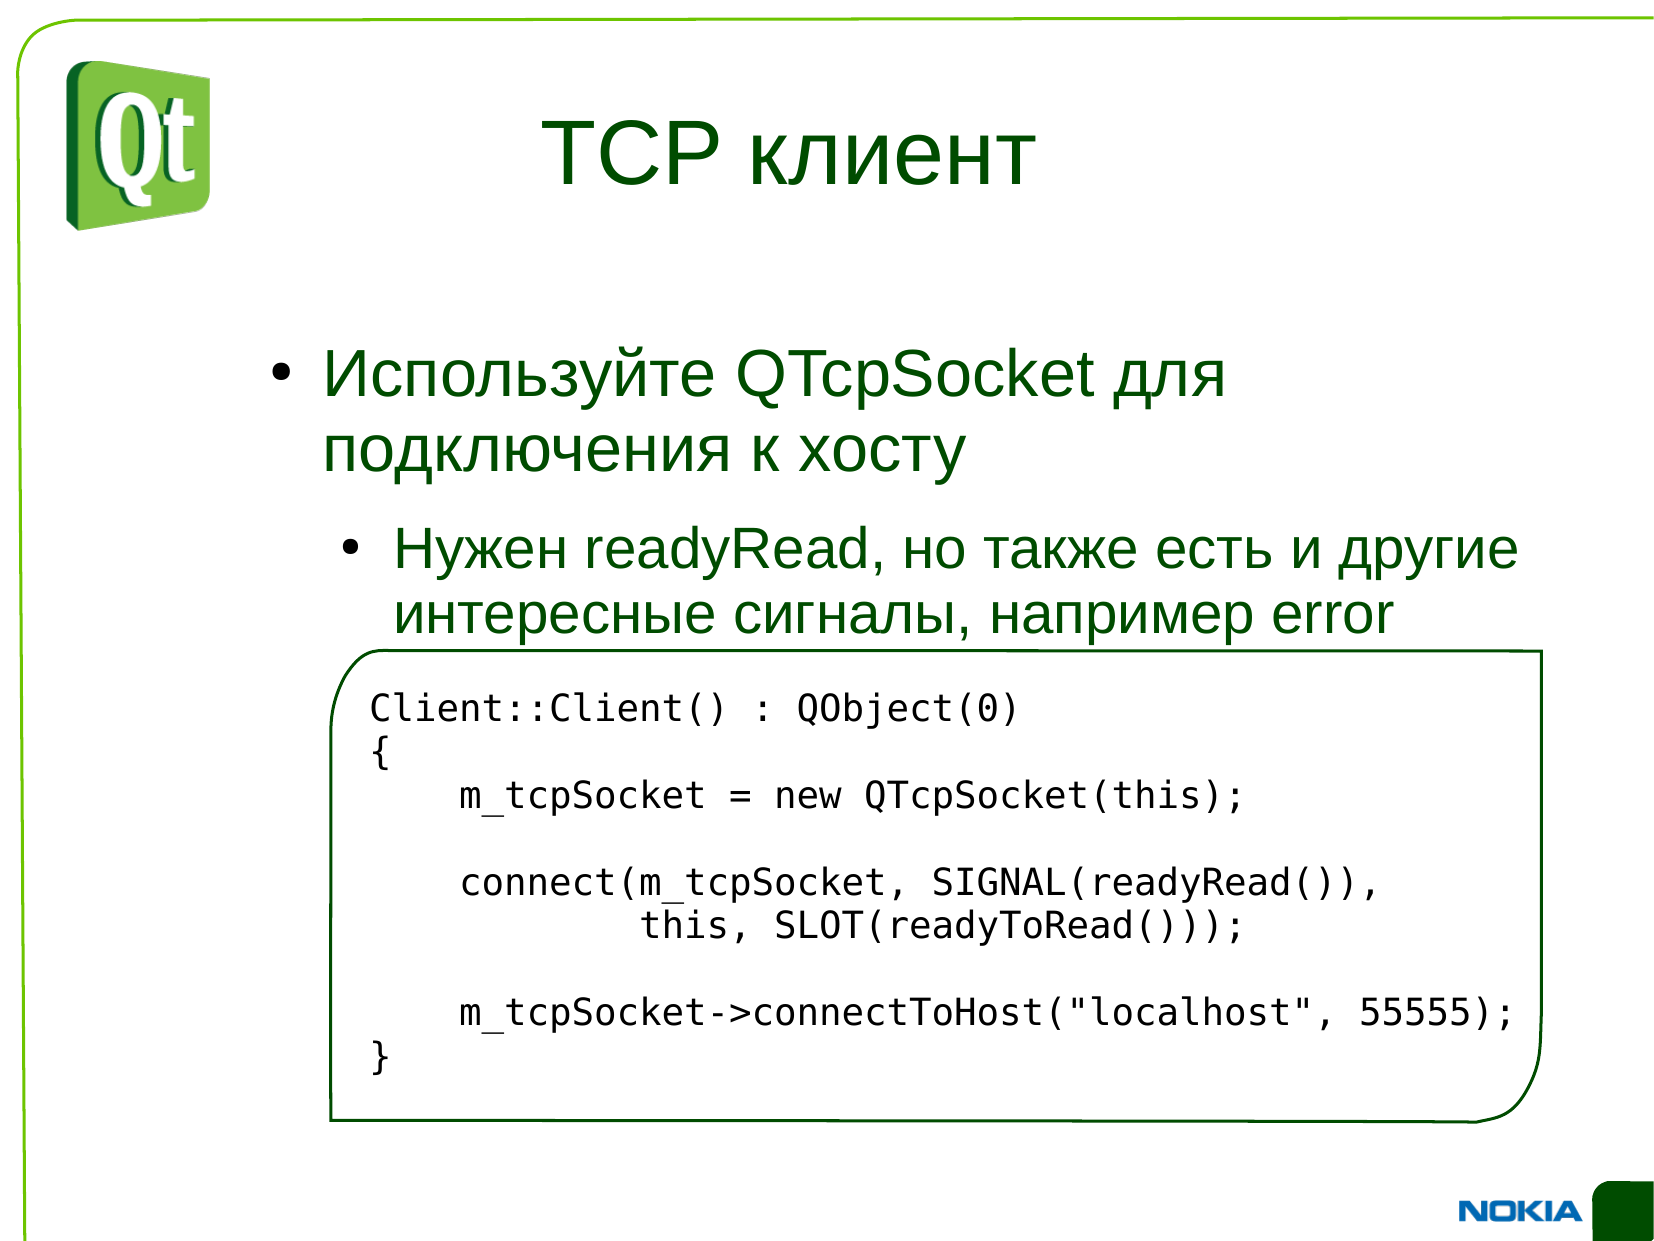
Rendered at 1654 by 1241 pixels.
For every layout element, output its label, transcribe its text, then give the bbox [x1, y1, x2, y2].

picture [1459, 1200, 1583, 1222]
list Используйте QTcpSocket для подключения к хосту Нужен readyRead, но также есть и другие интересные сигналы, например error [251, 336, 1571, 1141]
text_box Client::Client() : QObject(0) { m_tcpSocket = new QTcpSocket(this); connect(m_tcpSocket, SIGNAL(readyRead()), this, SLOT(readyToRead())); m_tcpSocket->connectToHost("localhost", 55555); } [354, 679, 1532, 1086]
title TCP клиент [251, 56, 1327, 250]
picture [66, 61, 210, 231]
